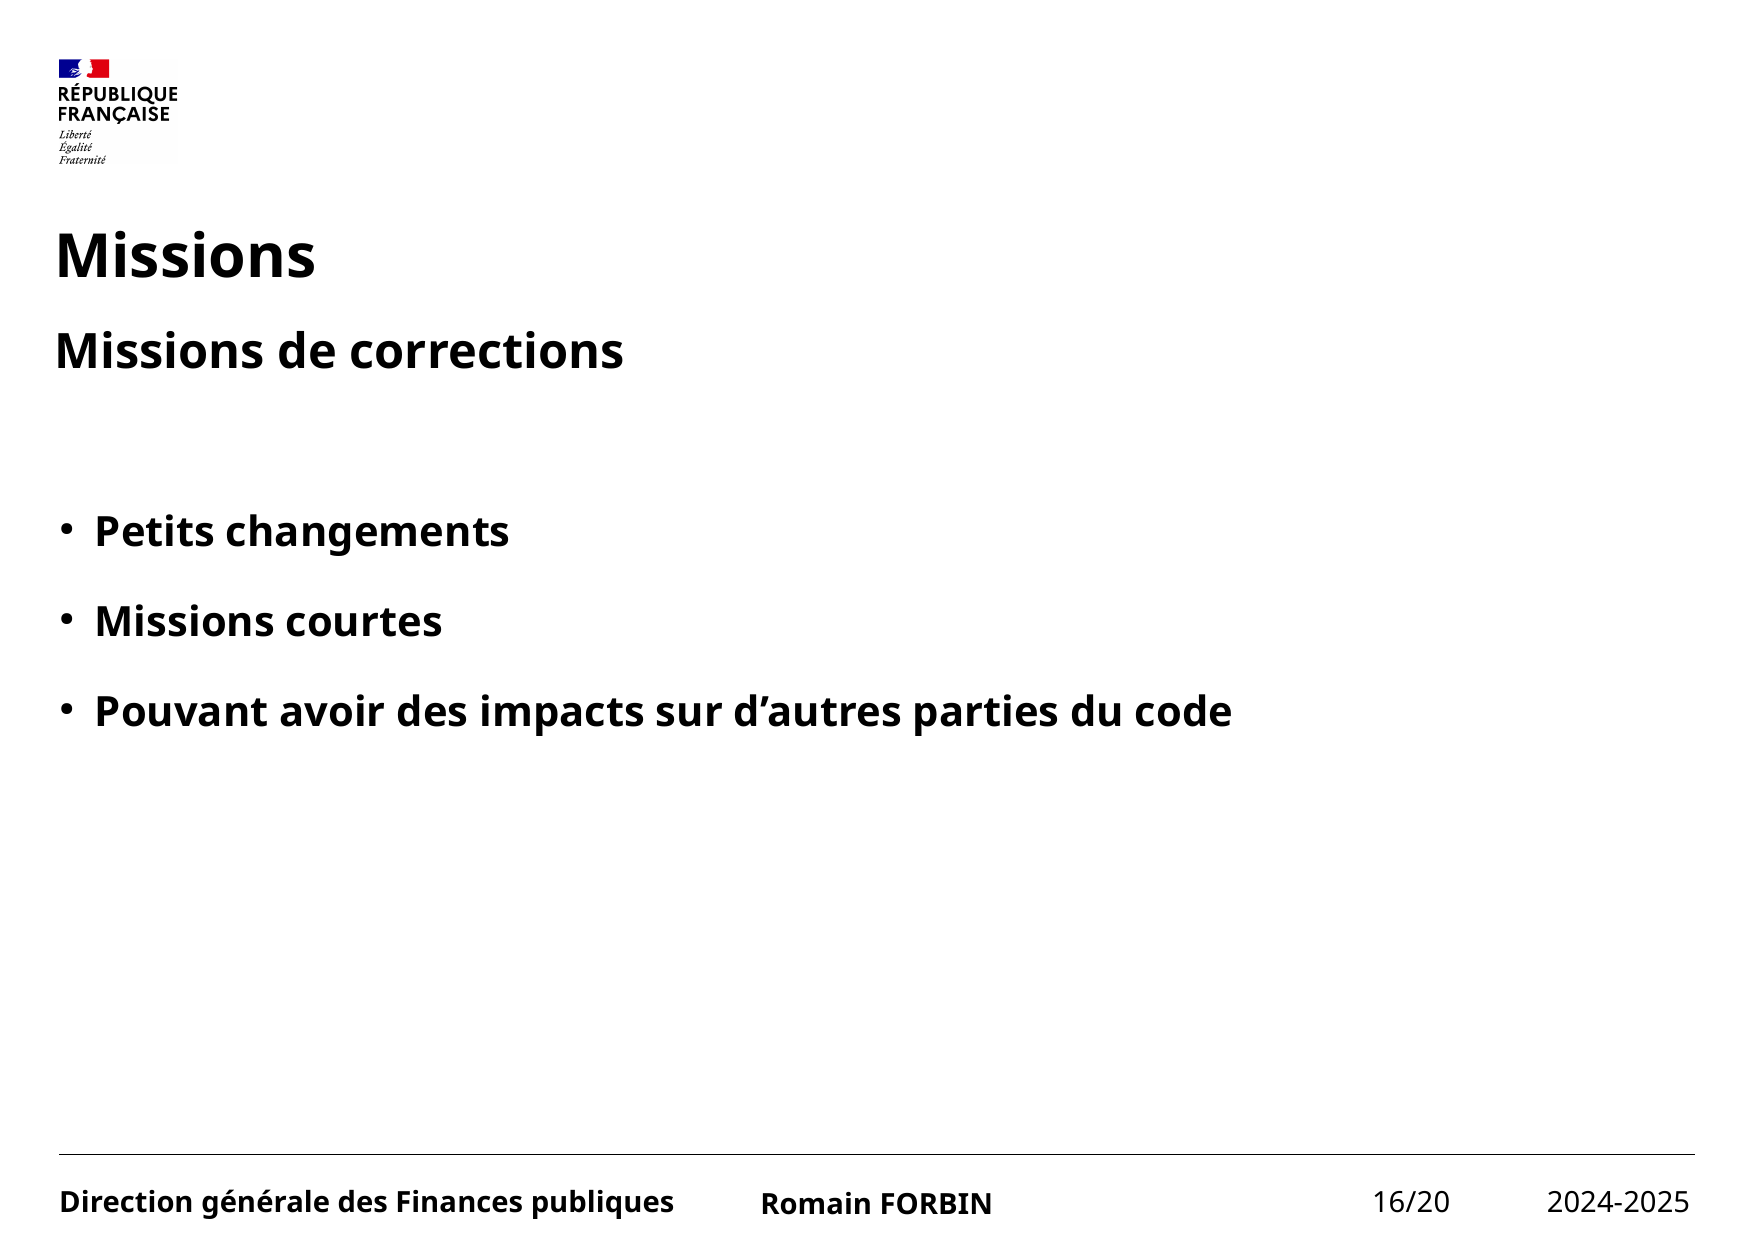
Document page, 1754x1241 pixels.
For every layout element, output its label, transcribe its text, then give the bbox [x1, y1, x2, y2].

list Petits changements Missions courtes Pouvant avoir des impacts sur d’autres parties du code [59, 501, 1638, 1152]
picture [59, 59, 178, 164]
list Missions Missions de corrections [54, 212, 1448, 384]
